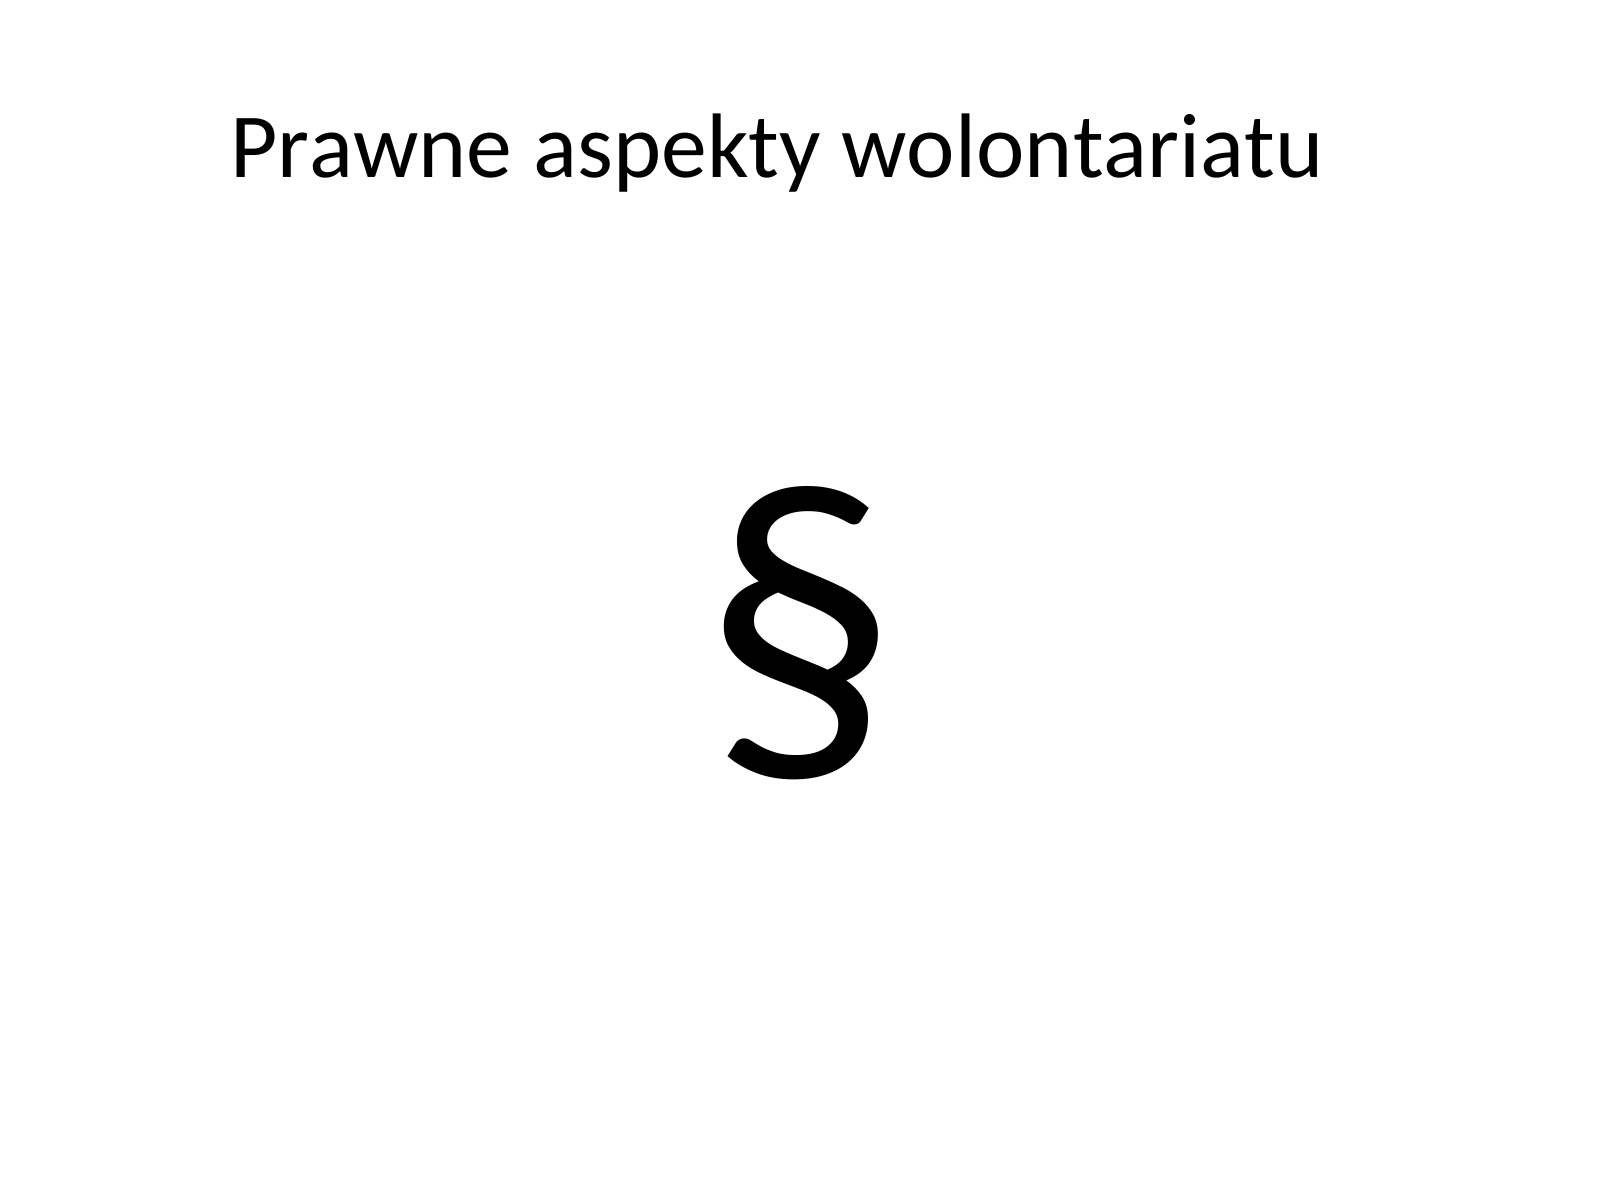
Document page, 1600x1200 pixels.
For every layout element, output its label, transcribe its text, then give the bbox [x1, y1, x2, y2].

subtitle § [79, 280, 1520, 977]
title Prawne aspekty wolontariatu [79, 47, 1520, 249]
